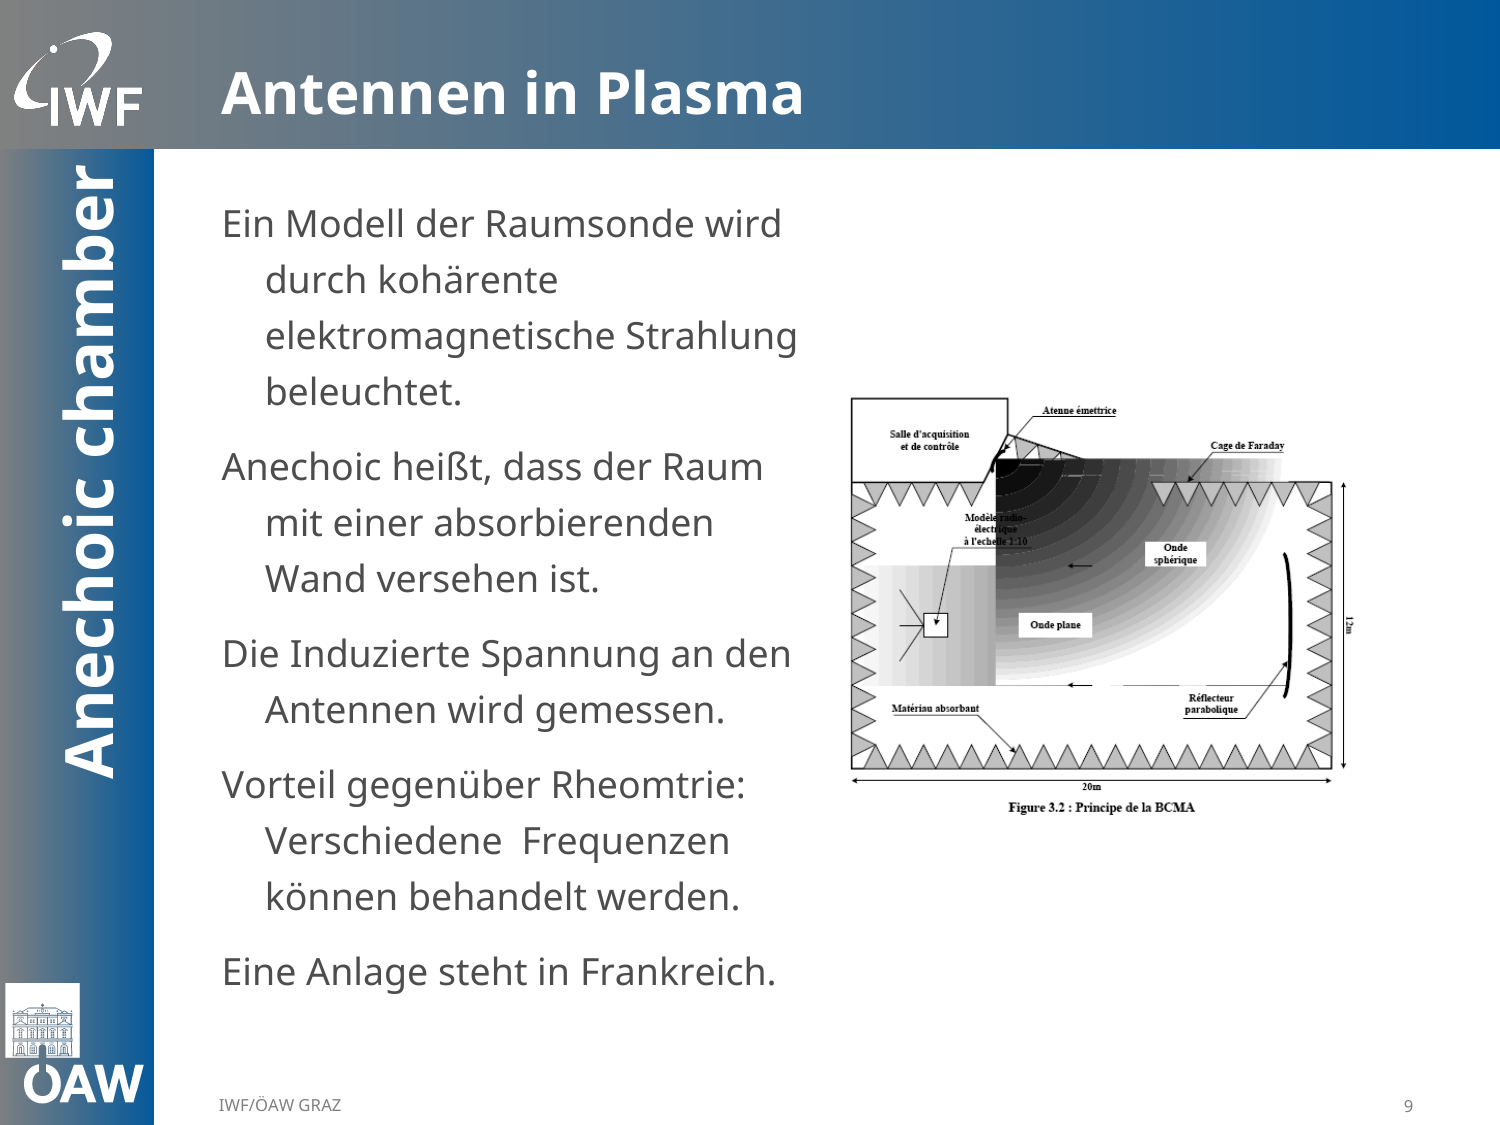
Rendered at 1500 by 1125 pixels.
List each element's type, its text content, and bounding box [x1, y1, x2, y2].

picture [8, 32, 154, 132]
list Ein Modell der Raumsonde wird durch kohärente elektromagnetische Strahlung beleuchtet. Anechoic heißt, dass der Raum mit einer absorbierenden Wand versehen ist. Die Induzierte Spannung an den Antennen wird gemessen. Vorteil gegenüber Rheomtrie: Verschiedene Frequenzen können behandelt werden. Eine Anlage steht in Frankreich. [206, 184, 818, 1098]
picture [826, 383, 1371, 819]
picture [5, 983, 154, 1105]
title Antennen in Plasma [206, 16, 1459, 176]
text_box Anechoic chamber [29, 148, 154, 959]
